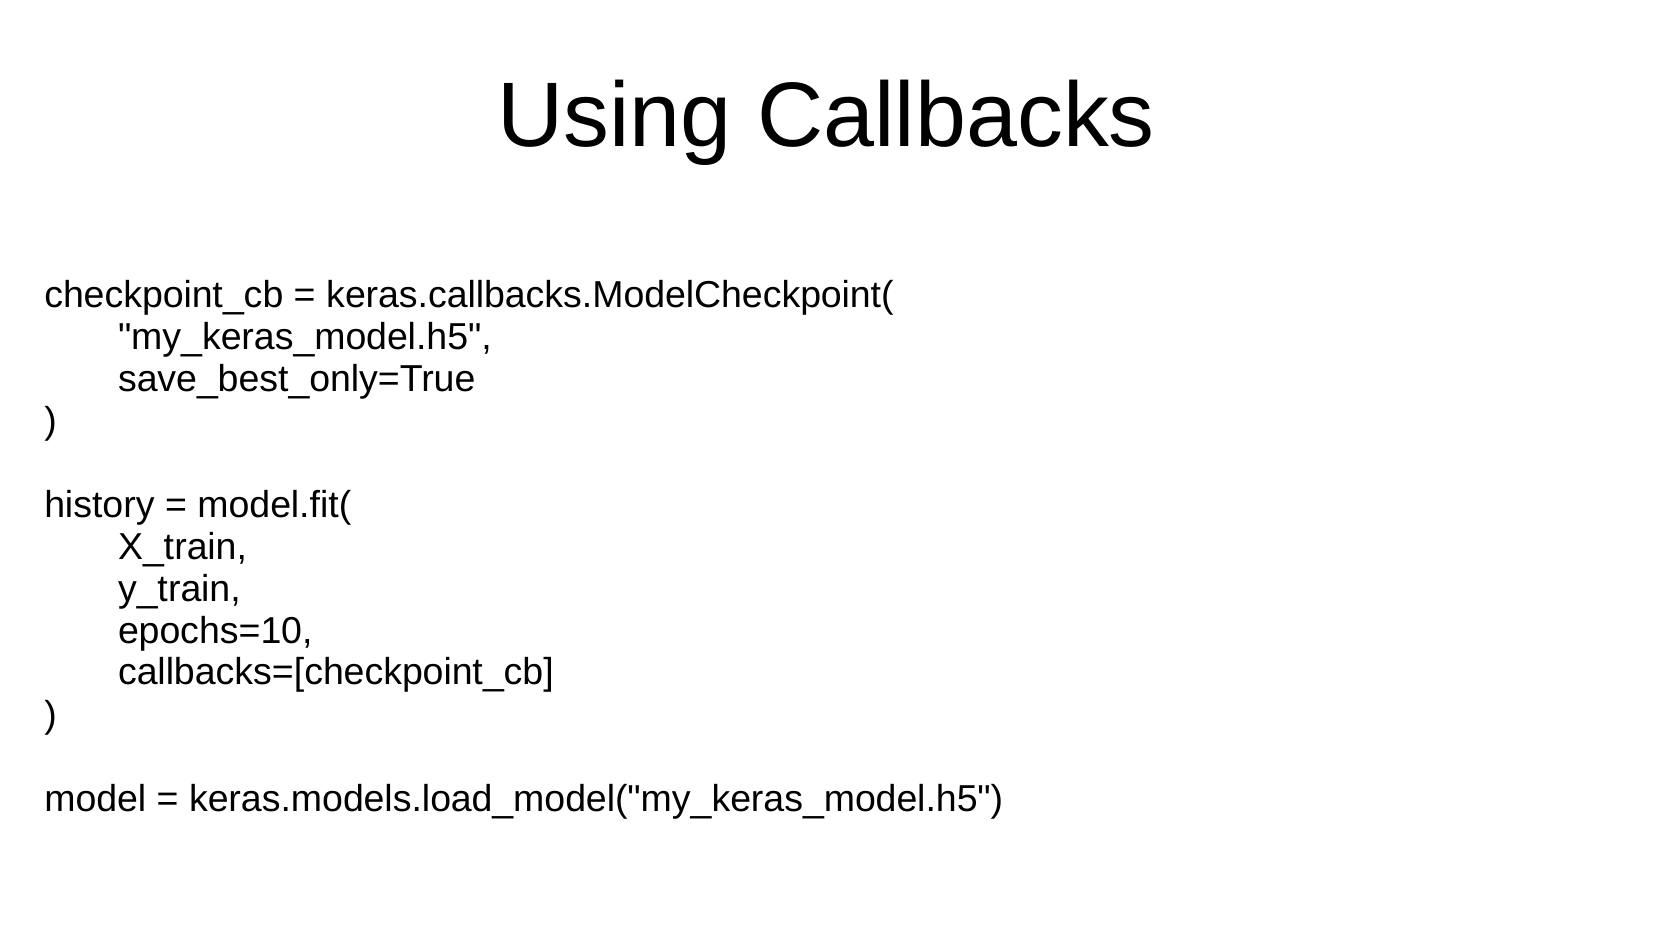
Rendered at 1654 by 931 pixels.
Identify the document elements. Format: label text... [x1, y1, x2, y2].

text_box checkpoint_cb = keras.callbacks.ModelCheckpoint( "my_keras_model.h5", save_best_only=True ) history = model.fit( X_train, y_train, epochs=10, callbacks=[checkpoint_cb] ) model = keras.models.load_model("my_keras_model.h5") [29, 265, 1625, 833]
title Using Callbacks [82, 37, 1571, 193]
